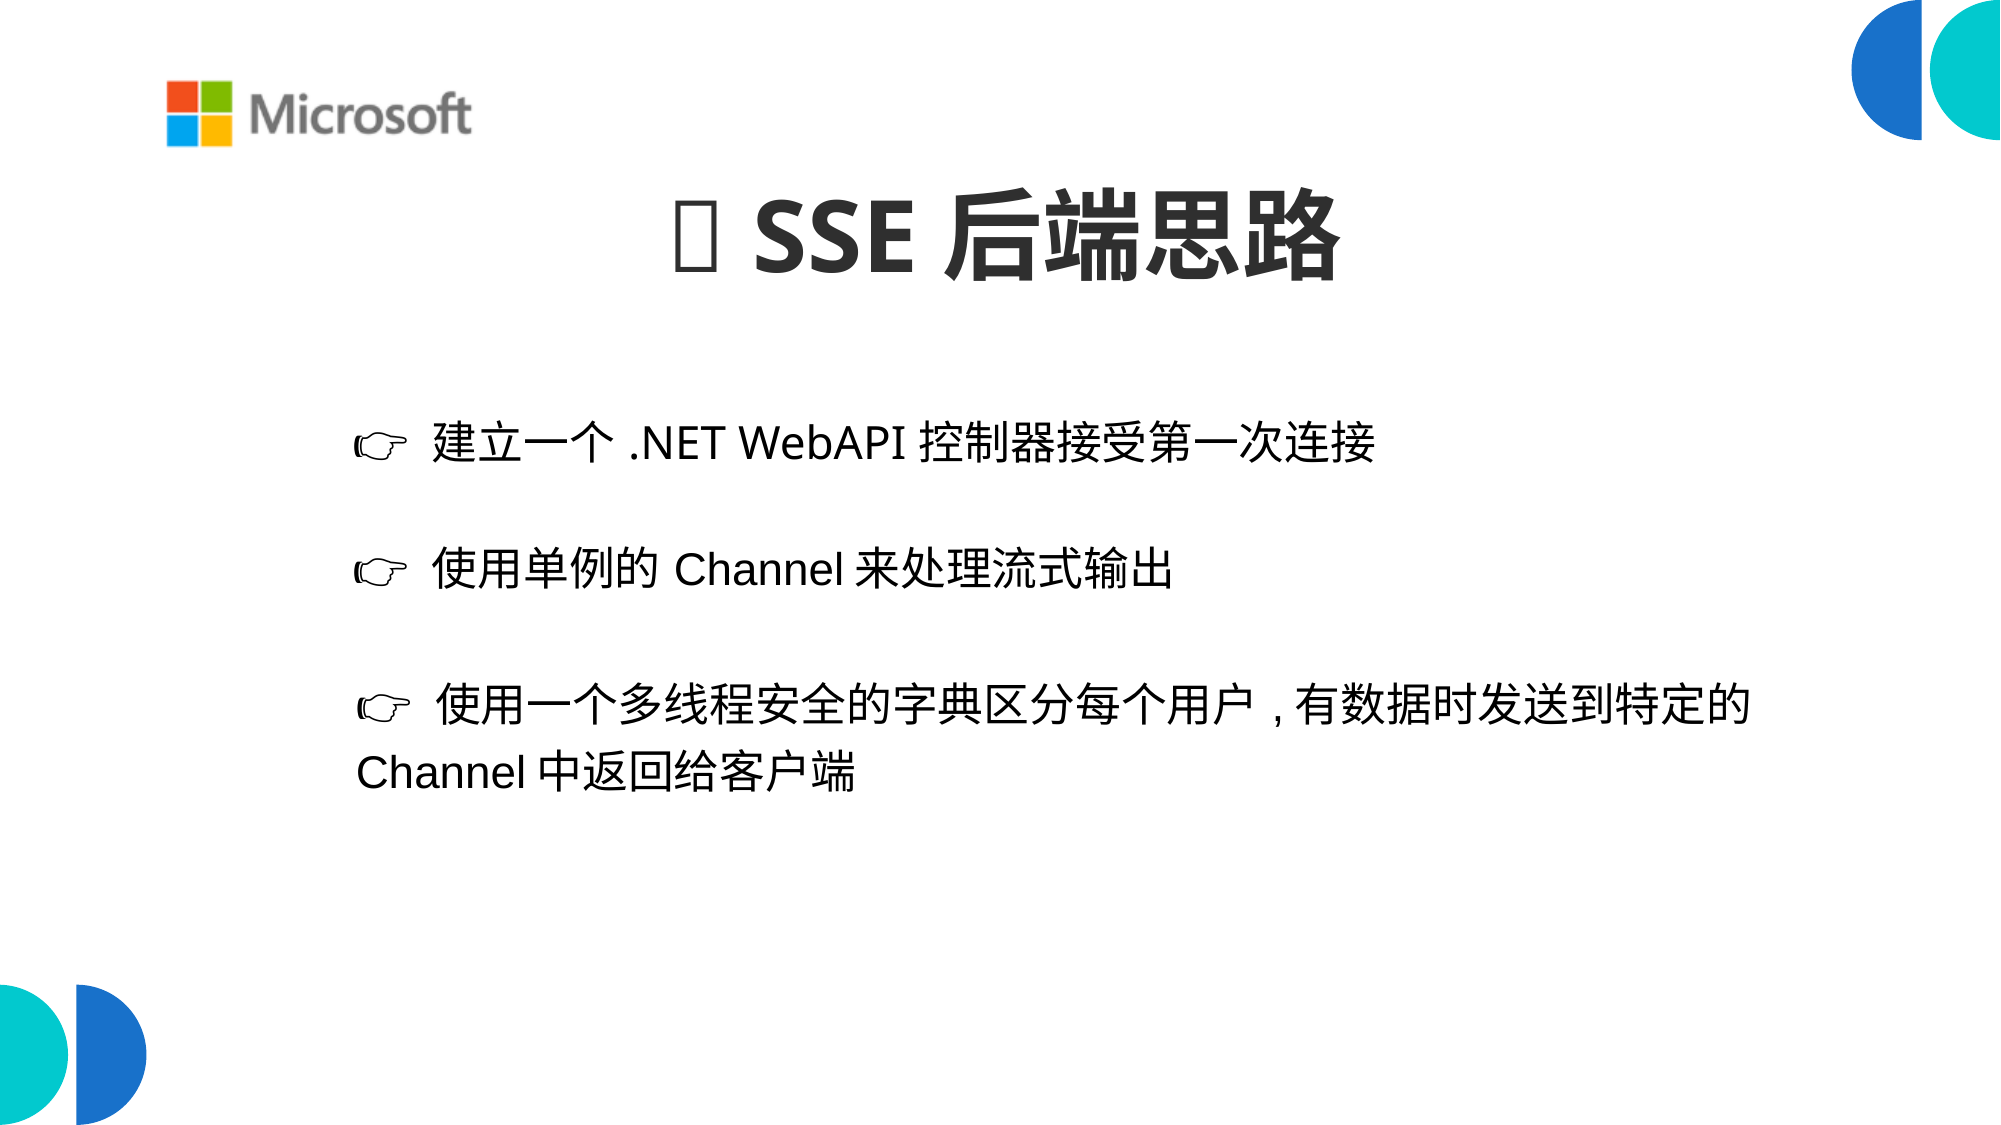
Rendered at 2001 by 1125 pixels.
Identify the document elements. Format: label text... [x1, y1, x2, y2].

picture [85, 41, 552, 189]
text_box 👉 使用单例的Channel来处理流式输出 [337, 525, 1823, 622]
title 🚀 SSE后端思路 [143, 139, 1867, 325]
text_box 👉 使用一个多线程安全的字典区分每个用户,有数据时发送到特定的Channel中返回给客户端 [340, 661, 1863, 850]
text_box 👉 建立一个.NET WebAPI控制器接受第一次连接 [337, 398, 1872, 596]
